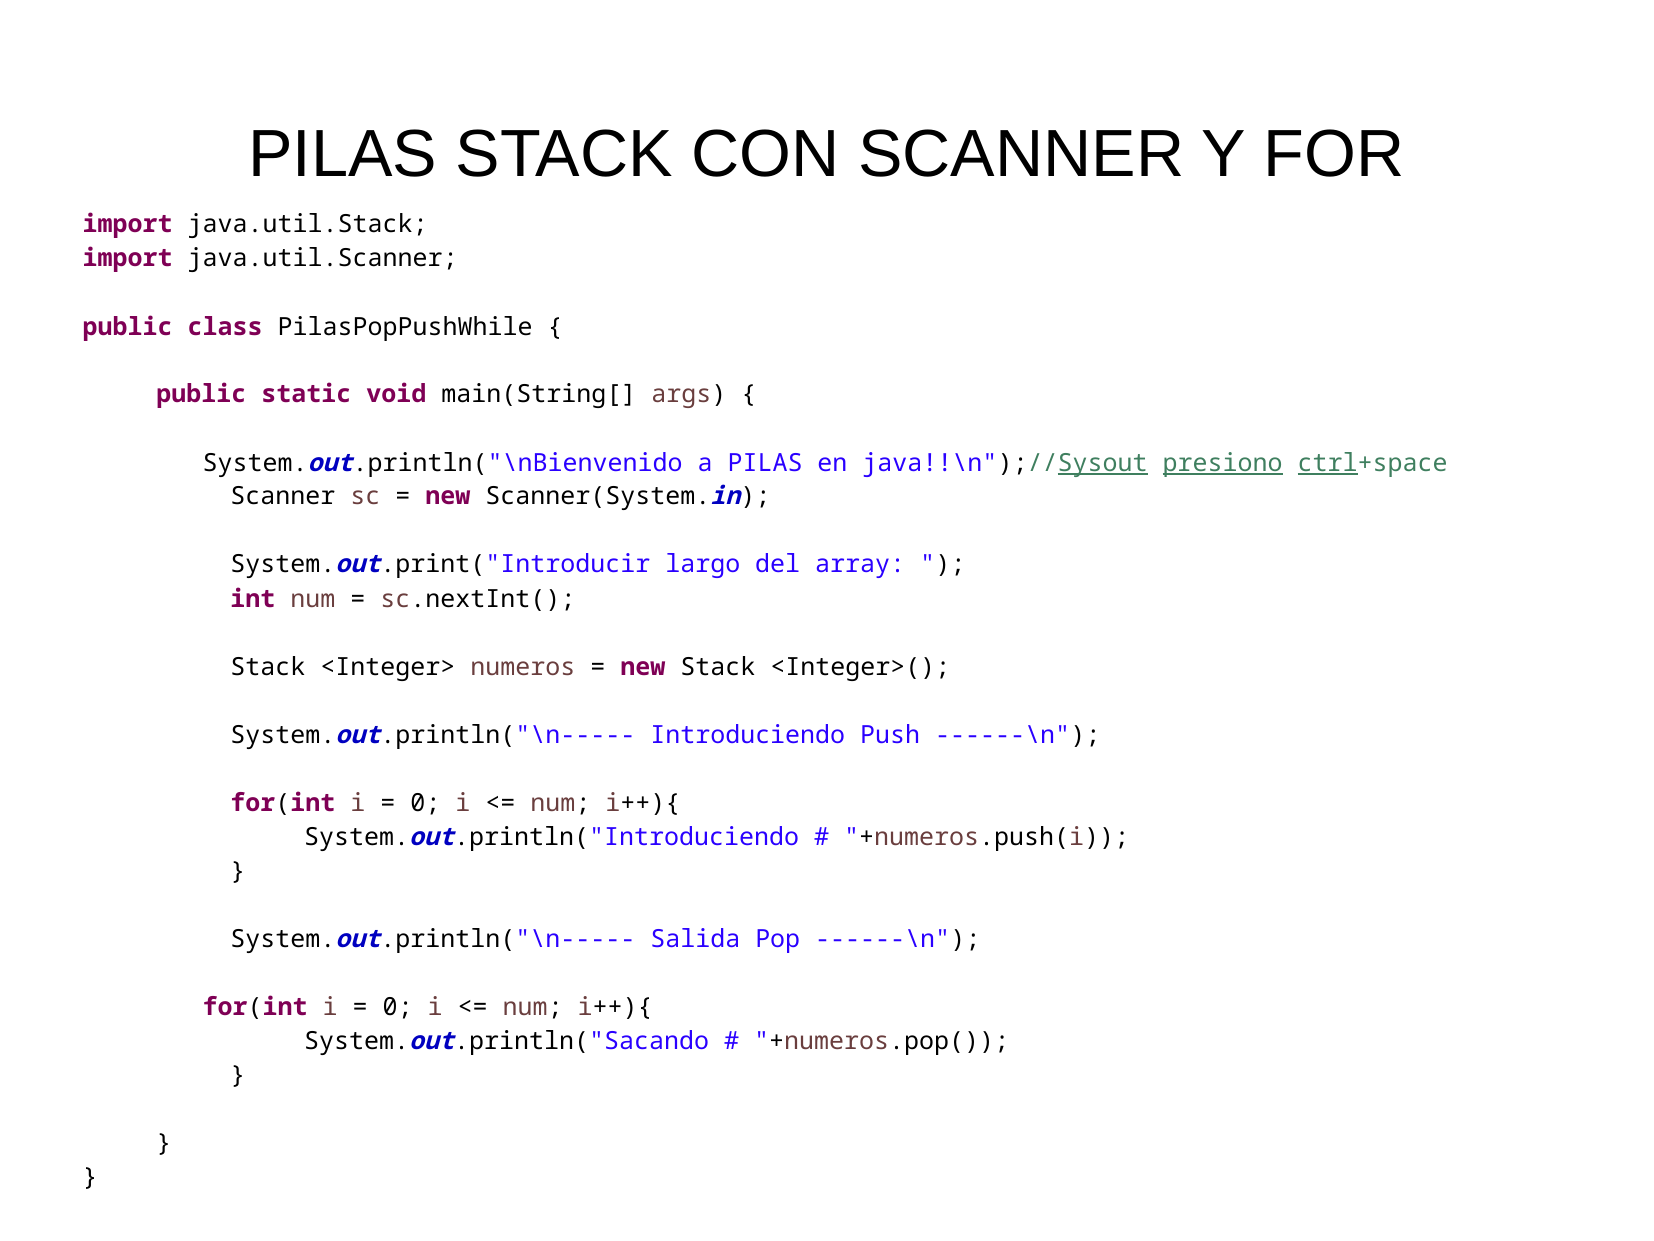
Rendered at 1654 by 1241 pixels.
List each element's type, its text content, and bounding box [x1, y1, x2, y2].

title PILAS STACK CON SCANNER Y FOR [82, 49, 1571, 257]
subtitle import java.util.Stack; import java.util.Scanner; public class PilasPopPushWhile { public static void main(String[] args) { System.out.println("\nBienvenido a PILAS en java!!\n");//Sysout presiono ctrl+space Scanner sc = new Scanner(System.in); System.out.print("Introducir largo del array: "); int num = sc.nextInt(); Stack <Integer> numeros = new Stack <Integer>(); System.out.println("\n----- Introduciendo Push ------\n"); for(int i = 0; i <= num; i++){ System.out.println("Introduciendo # "+numeros.push(i)); } System.out.println("\n----- Salida Pop ------\n"); for(int i = 0; i <= num; i++){ System.out.println("Sacando # "+numeros.pop()); } } } [82, 275, 1571, 1124]
